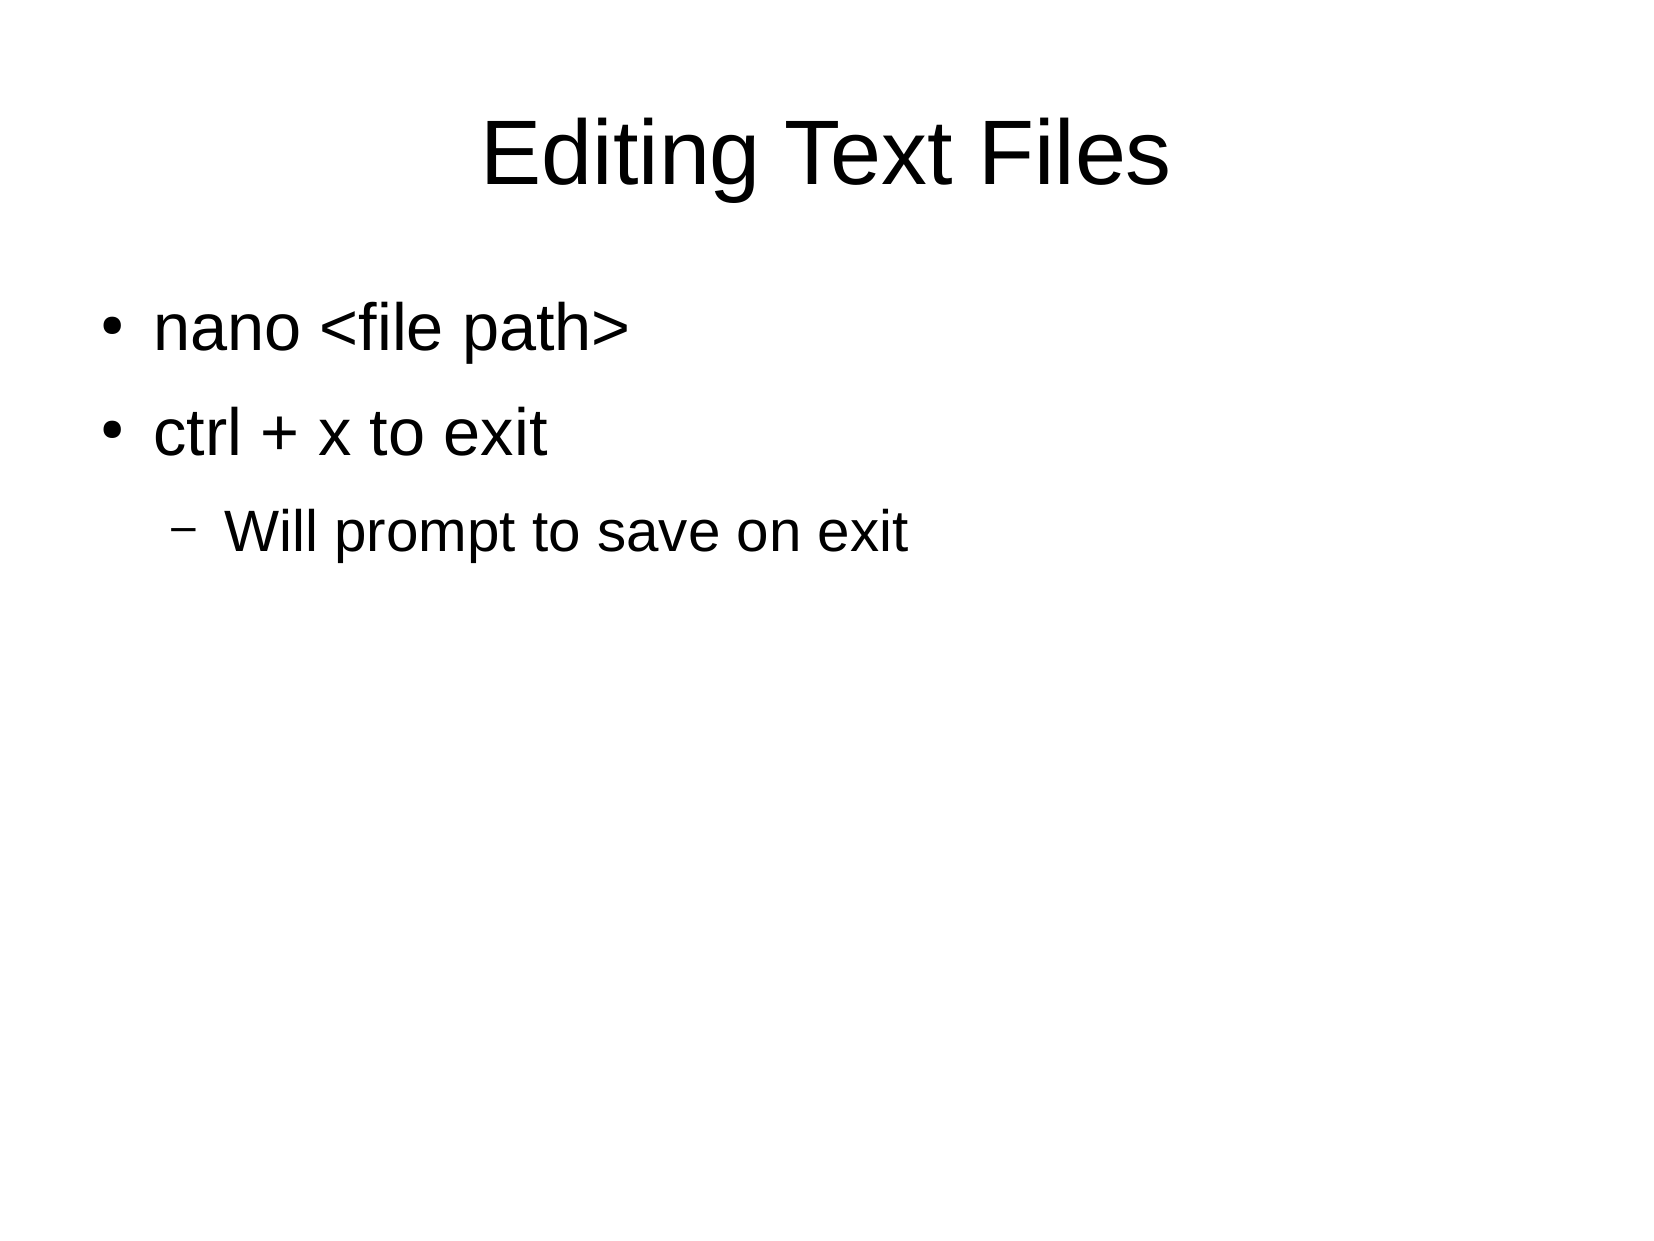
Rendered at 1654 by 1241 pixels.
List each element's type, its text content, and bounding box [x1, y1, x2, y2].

list nano <file path> ctrl + x to exit Will prompt to save on exit [82, 290, 1571, 1010]
title Editing Text Files [82, 49, 1571, 257]
